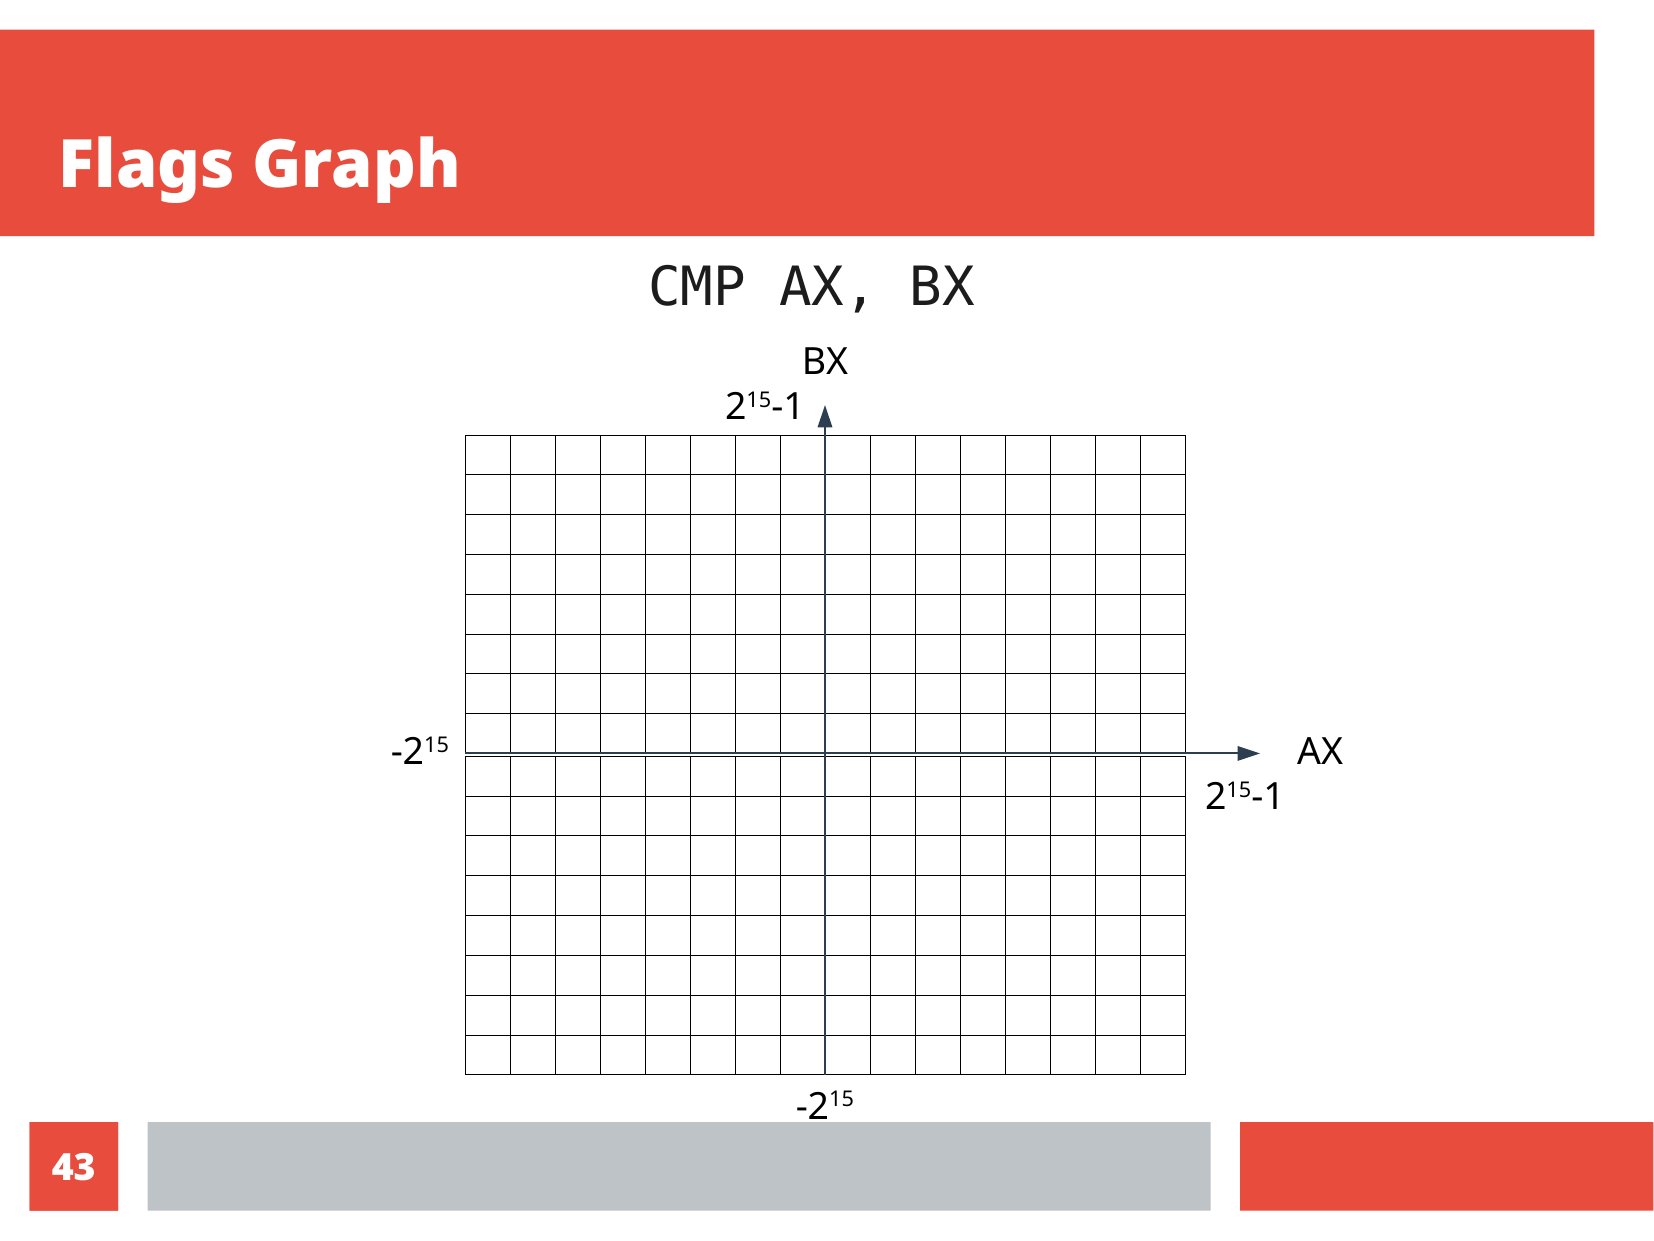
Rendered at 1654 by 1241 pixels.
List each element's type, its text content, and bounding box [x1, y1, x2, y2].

title Flags Graph [59, 59, 1595, 207]
list CMP AX, BX [59, 255, 1565, 351]
text_box BX [780, 330, 871, 391]
text_box AX [1275, 720, 1366, 781]
text_box -215 [780, 1074, 871, 1135]
text_box -215 [375, 720, 466, 781]
text_box 215-1 [720, 375, 811, 436]
text_box 215-1 [1200, 765, 1291, 826]
